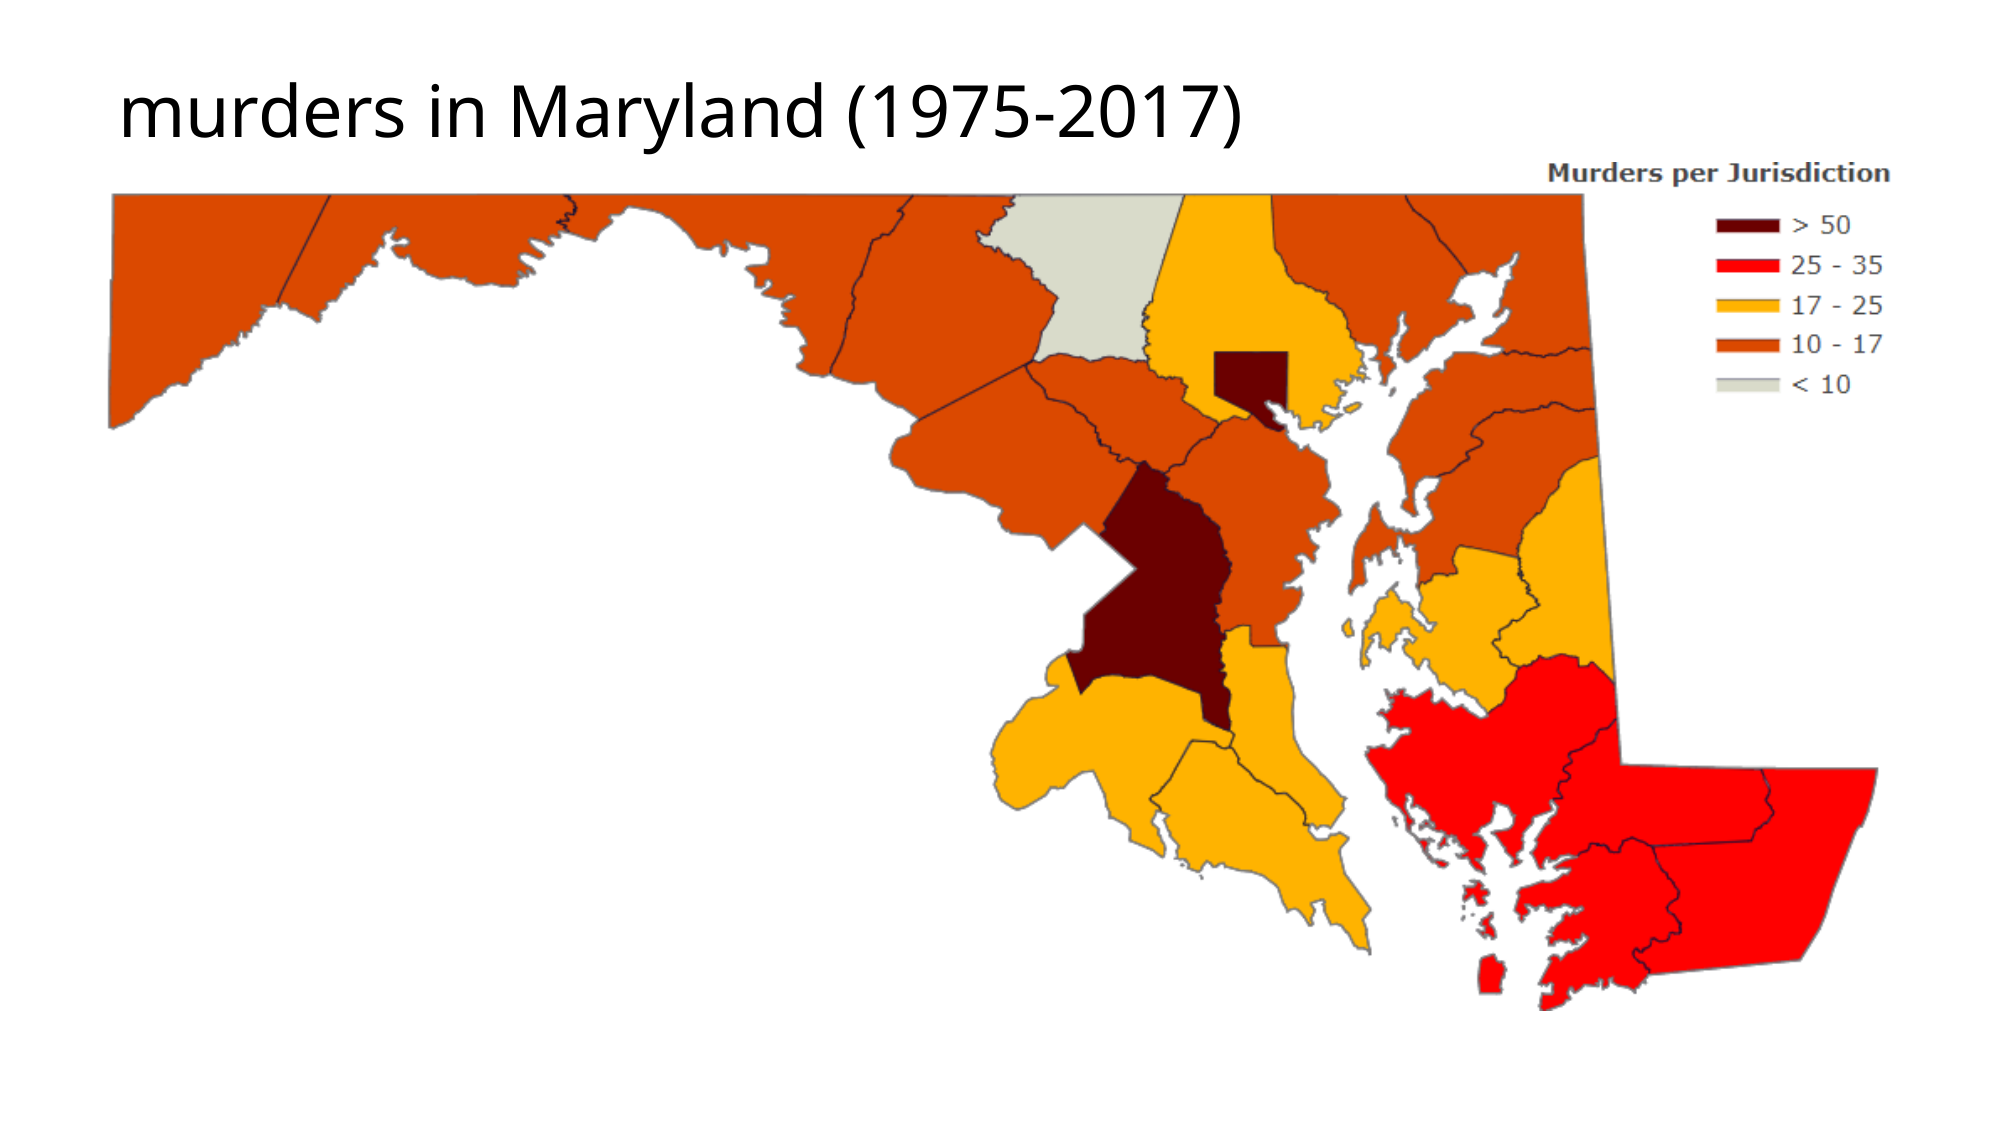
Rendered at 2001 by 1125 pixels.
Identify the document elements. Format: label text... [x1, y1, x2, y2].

picture [100, 162, 1897, 1012]
title murders in Maryland (1975-2017) [103, 57, 1270, 162]
